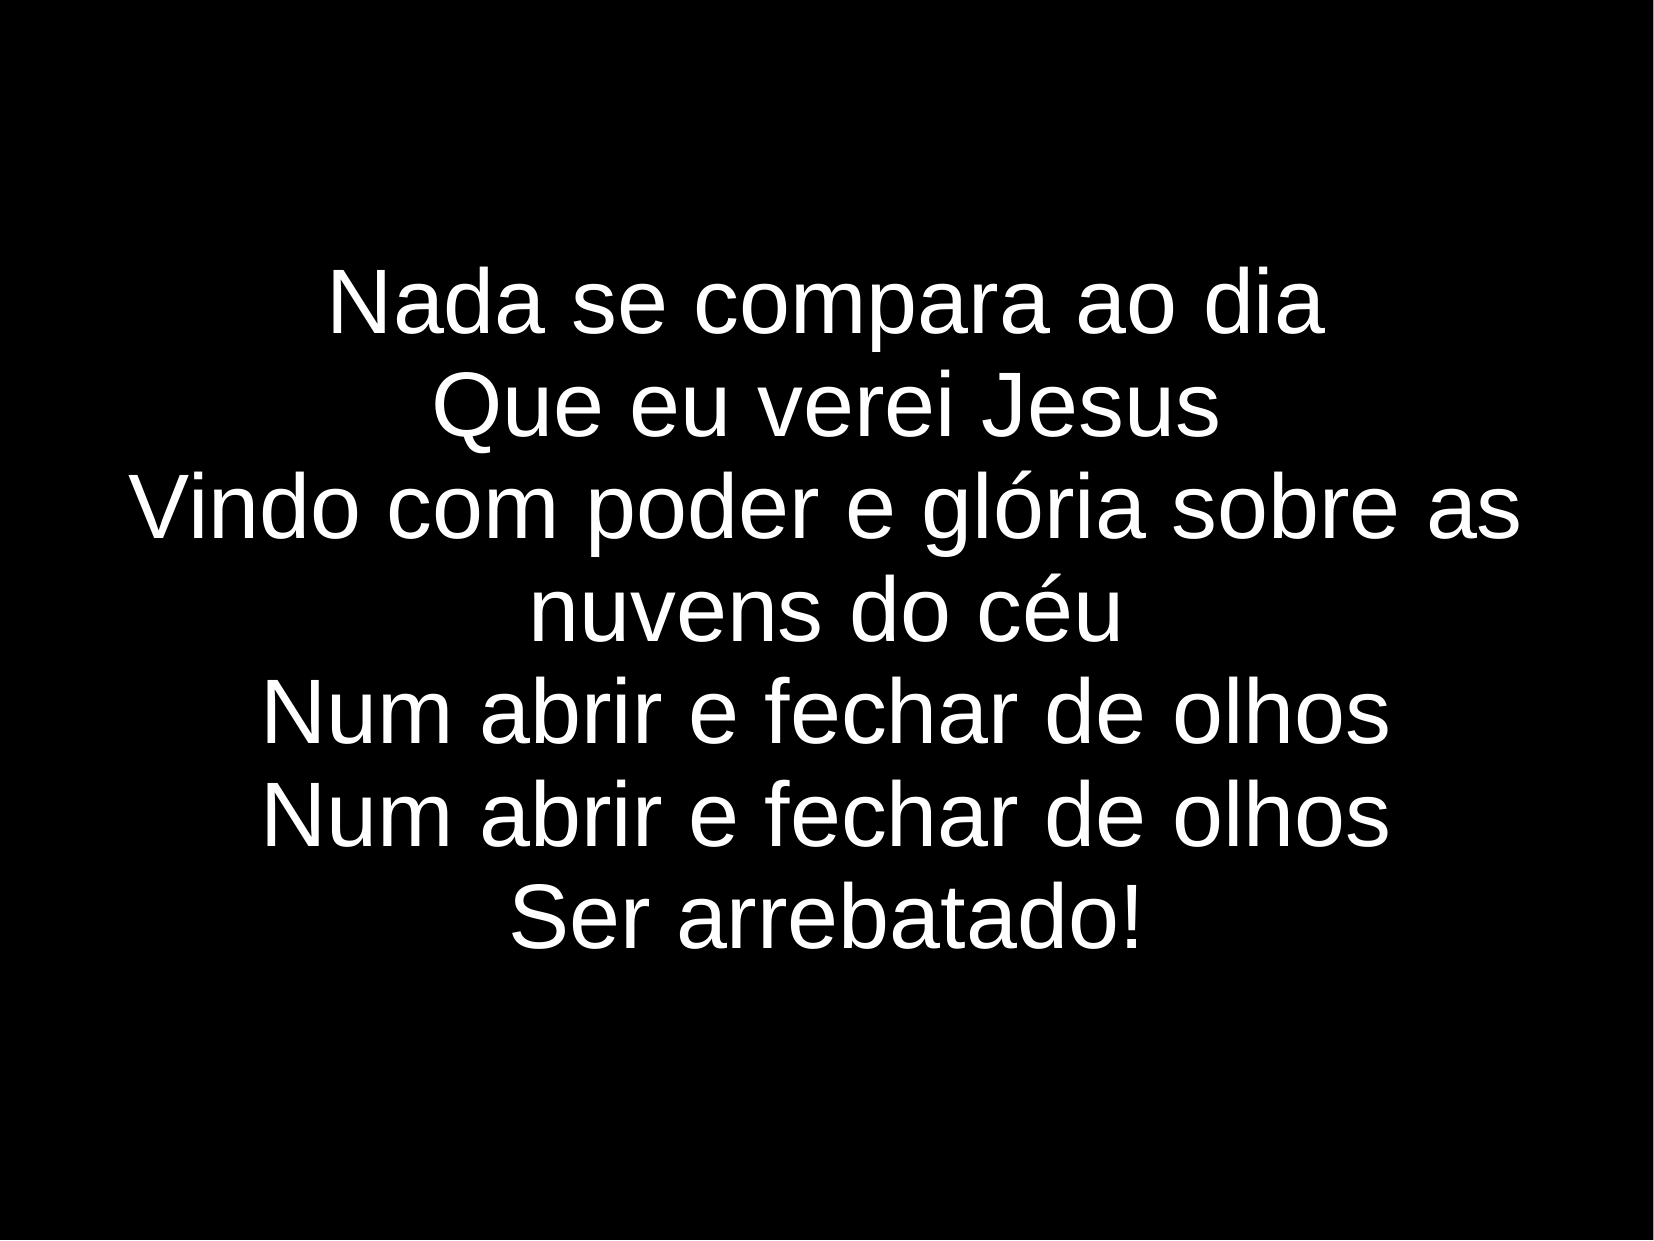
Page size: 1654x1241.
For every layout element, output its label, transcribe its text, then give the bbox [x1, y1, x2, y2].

subtitle Nada se compara ao dia Que eu verei Jesus Vindo com poder e glória sobre as nuvens do céu Num abrir e fechar de olhos Num abrir e fechar de olhos Ser arrebatado! [82, 49, 1571, 1170]
